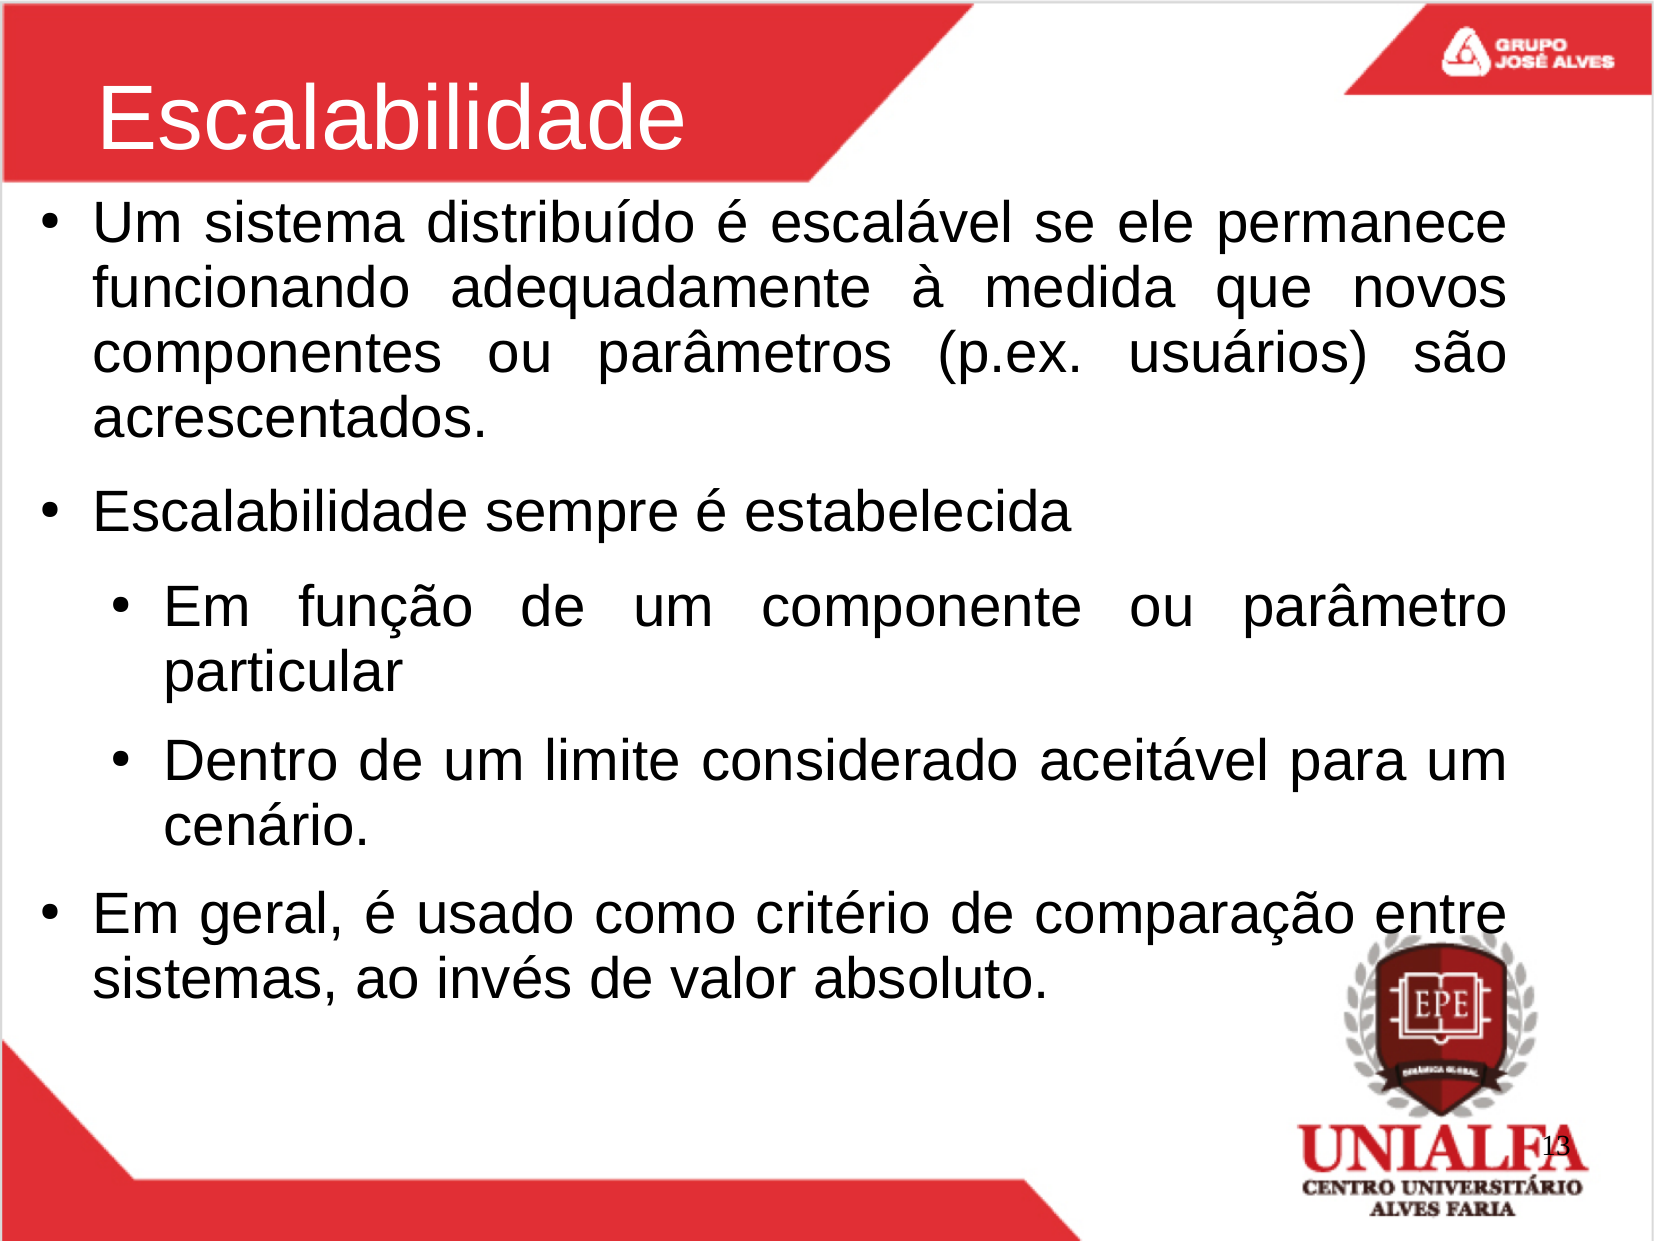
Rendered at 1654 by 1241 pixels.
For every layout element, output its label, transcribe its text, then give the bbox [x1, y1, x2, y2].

title Escalabilidade [82, 14, 704, 189]
list Um sistema distribuído é escalável se ele permanece funcionando adequadamente à medida que novos componentes ou parâmetros (p.ex. usuários) são acrescentados. Escalabilidade sempre é estabelecida Em função de um componente ou parâmetro particular Dentro de um limite considerado aceitável para um cenário. Em geral, é usado como critério de comparação entre sistemas, ao invés de valor absoluto. [21, 189, 1510, 1100]
picture [0, 0, 1654, 1241]
